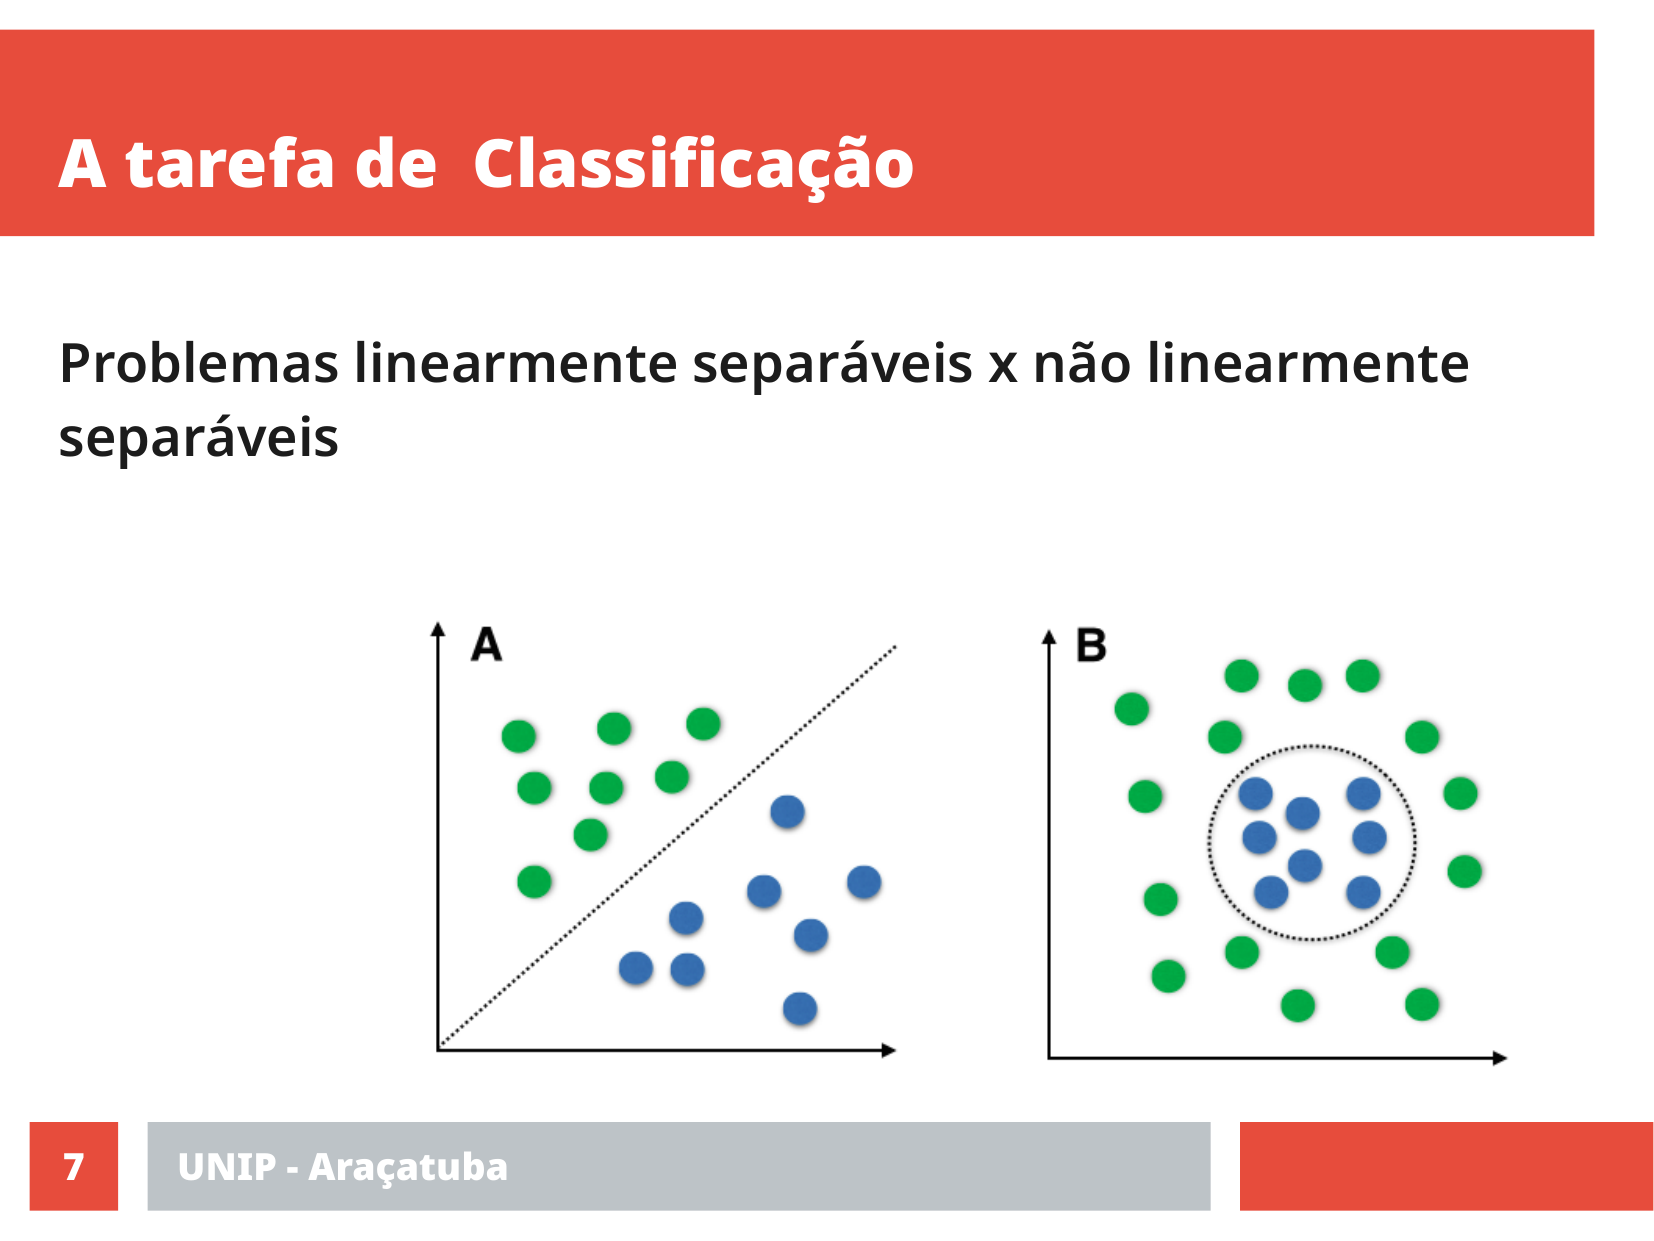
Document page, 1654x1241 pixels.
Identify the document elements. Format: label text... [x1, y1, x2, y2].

list Problemas linearmente separáveis x não linearmente separáveis [59, 324, 1565, 1093]
picture [410, 588, 1537, 1082]
title A tarefa de Classificação [59, 59, 1595, 207]
